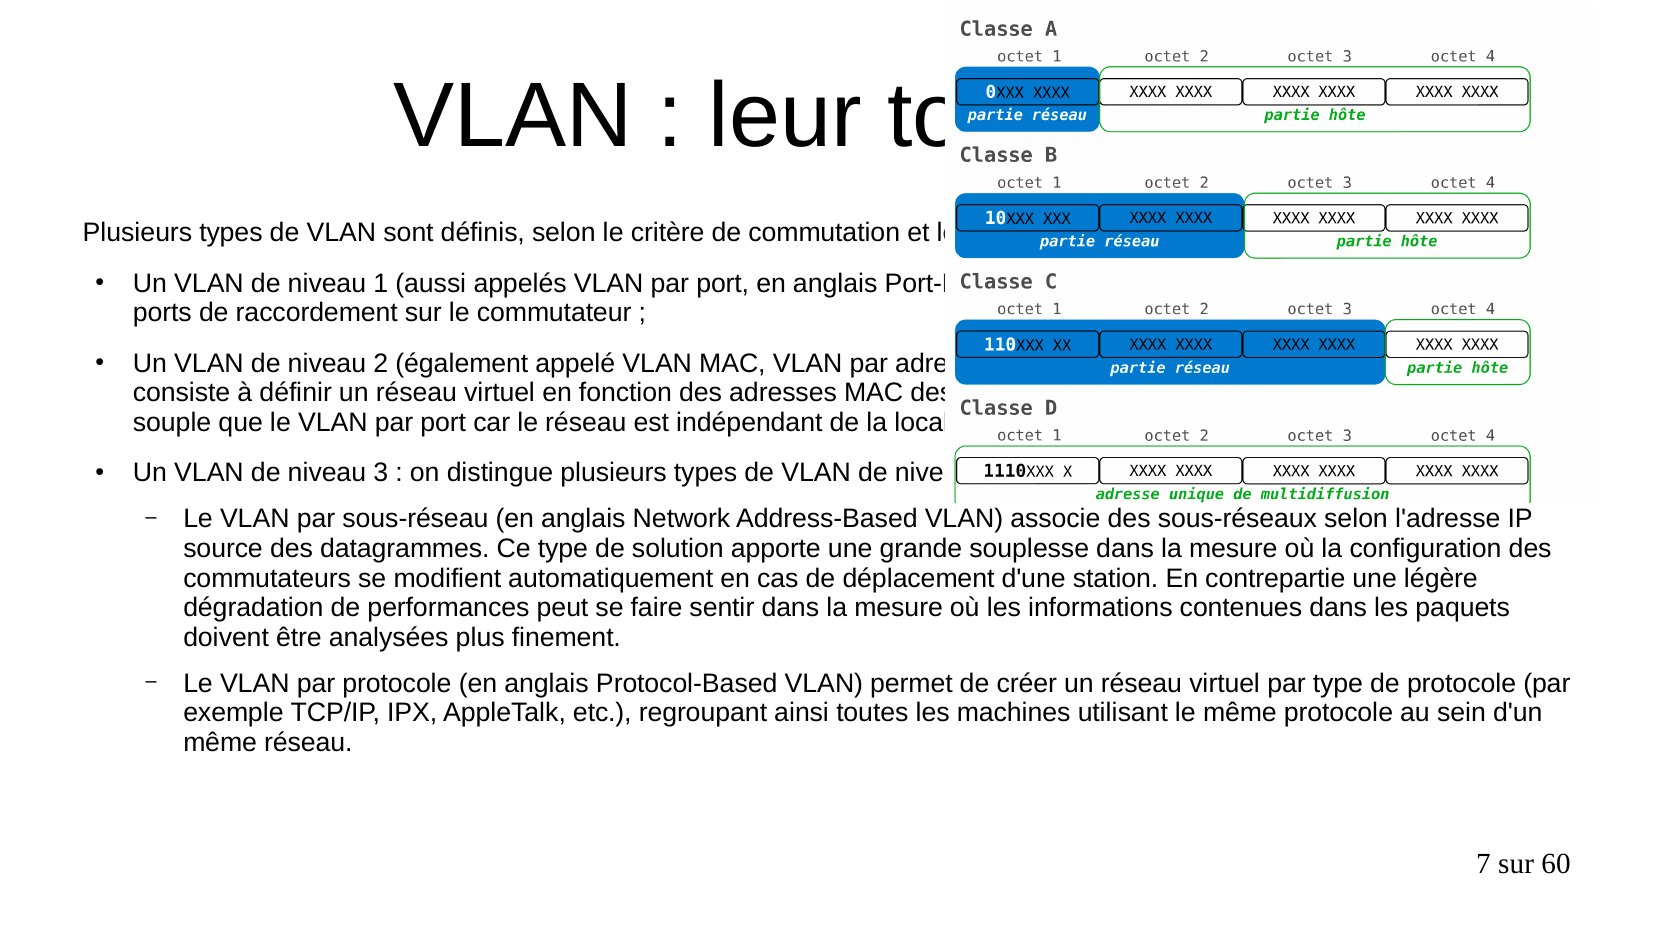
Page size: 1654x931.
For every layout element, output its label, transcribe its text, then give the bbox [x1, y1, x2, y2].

list Plusieurs types de VLAN sont définis, selon le critère de commutation et le niveau auquel il s'effectue : Un VLAN de niveau 1 (aussi appelés VLAN par port, en anglais Port-Based VLAN) définit un réseau virtuel en fonction des ports de raccordement sur le commutateur ; Un VLAN de niveau 2 (également appelé VLAN MAC, VLAN par adresse IEEE ou en anglais MAC Address-Based VLAN) consiste à définir un réseau virtuel en fonction des adresses MAC des stations. Ce type de VLAN est beaucoup plus souple que le VLAN par port car le réseau est indépendant de la localisation de la station ; Un VLAN de niveau 3 : on distingue plusieurs types de VLAN de niveau 3 : Le VLAN par sous-réseau (en anglais Network Address-Based VLAN) associe des sous-réseaux selon l'adresse IP source des datagrammes. Ce type de solution apporte une grande souplesse dans la mesure où la configuration des commutateurs se modifient automatiquement en cas de déplacement d'une station. En contrepartie une légère dégradation de performances peut se faire sentir dans la mesure où les informations contenues dans les paquets doivent être analysées plus finement. Le VLAN par protocole (en anglais Protocol-Based VLAN) permet de créer un réseau virtuel par type de protocole (par exemple TCP/IP, IPX, AppleTalk, etc.), regroupant ainsi toutes les machines utilisant le même protocole au sein d'un même réseau. [82, 217, 1571, 758]
picture [944, 5, 1595, 503]
title VLAN : leur topologie [82, 37, 944, 193]
